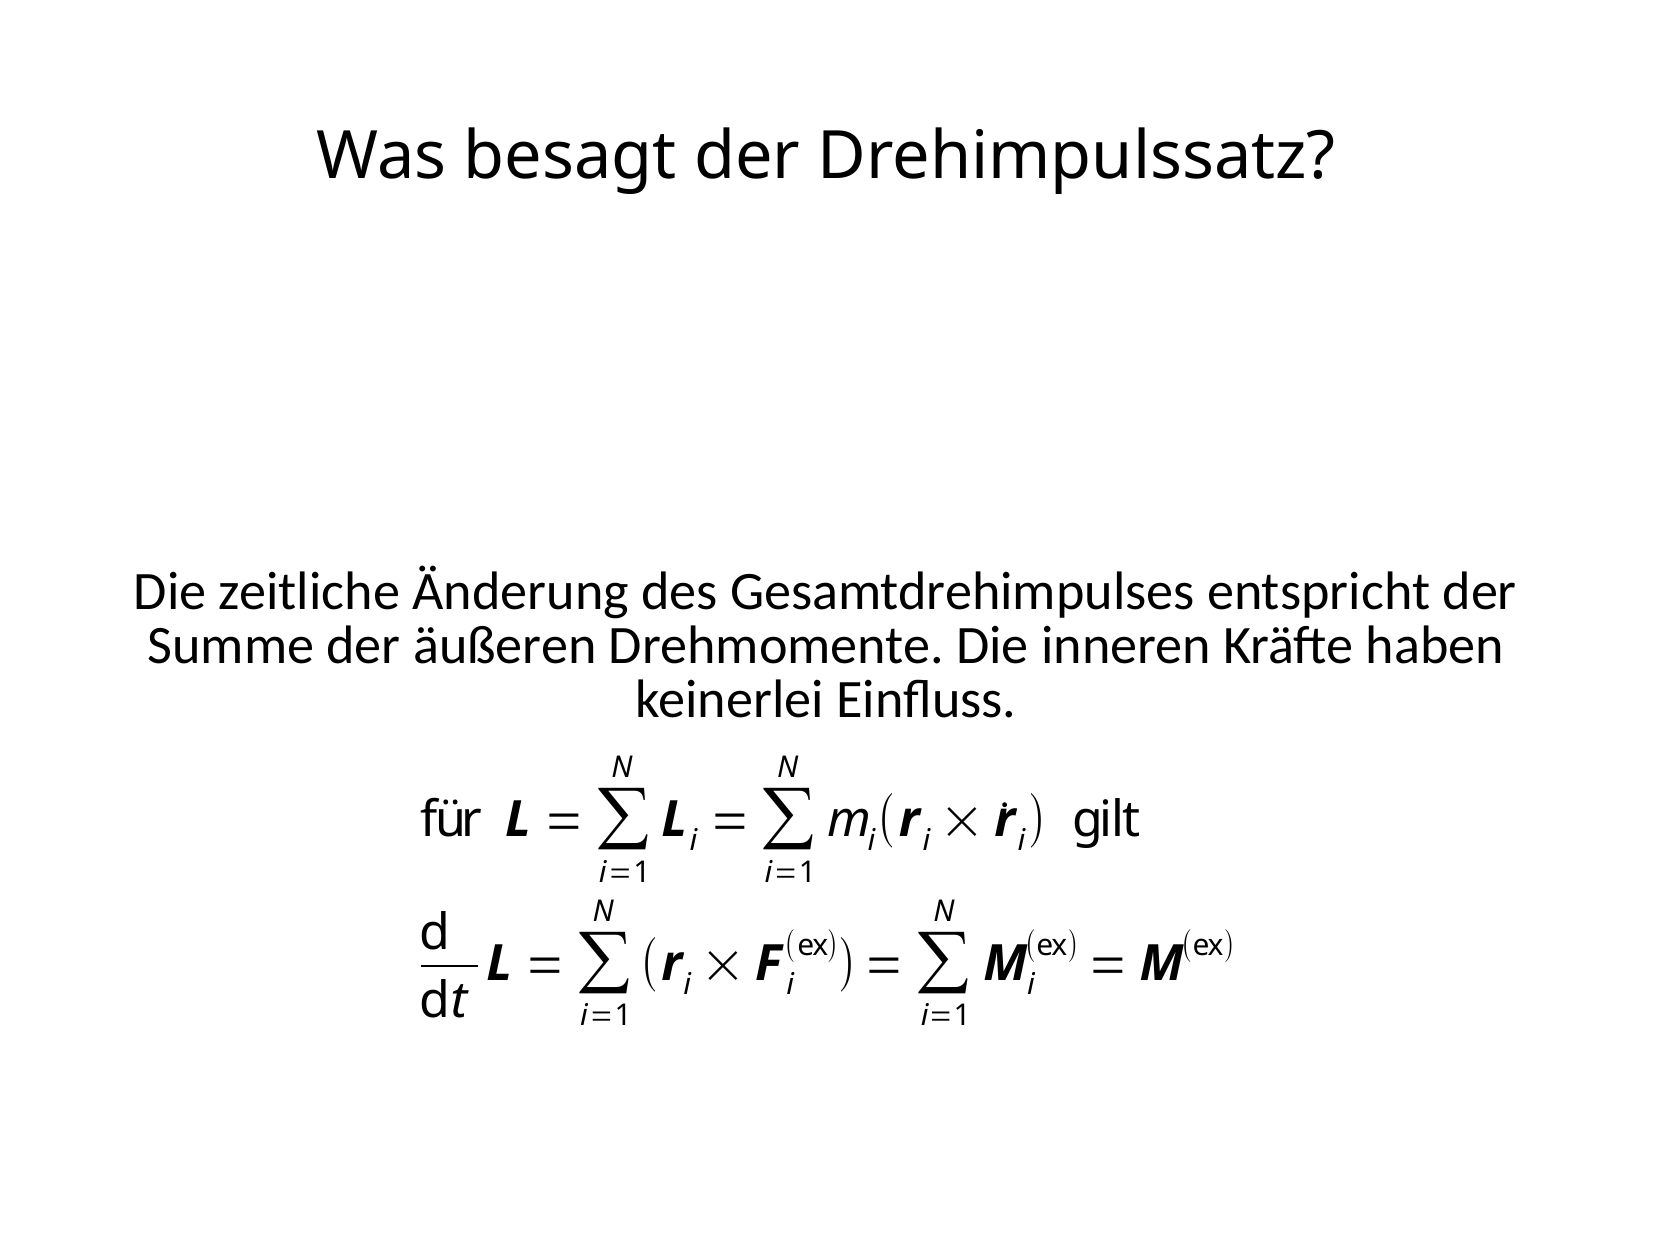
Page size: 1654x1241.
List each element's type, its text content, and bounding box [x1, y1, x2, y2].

subtitle Die zeitliche Änderung des Gesamtdrehimpulses entspricht der Summe der äußeren Drehmomente. Die inneren Kräfte haben keinerlei Einfluss. [82, 290, 1571, 1010]
title Was besagt der Drehimpulssatz? [82, 49, 1571, 257]
chart [413, 749, 1241, 1035]
